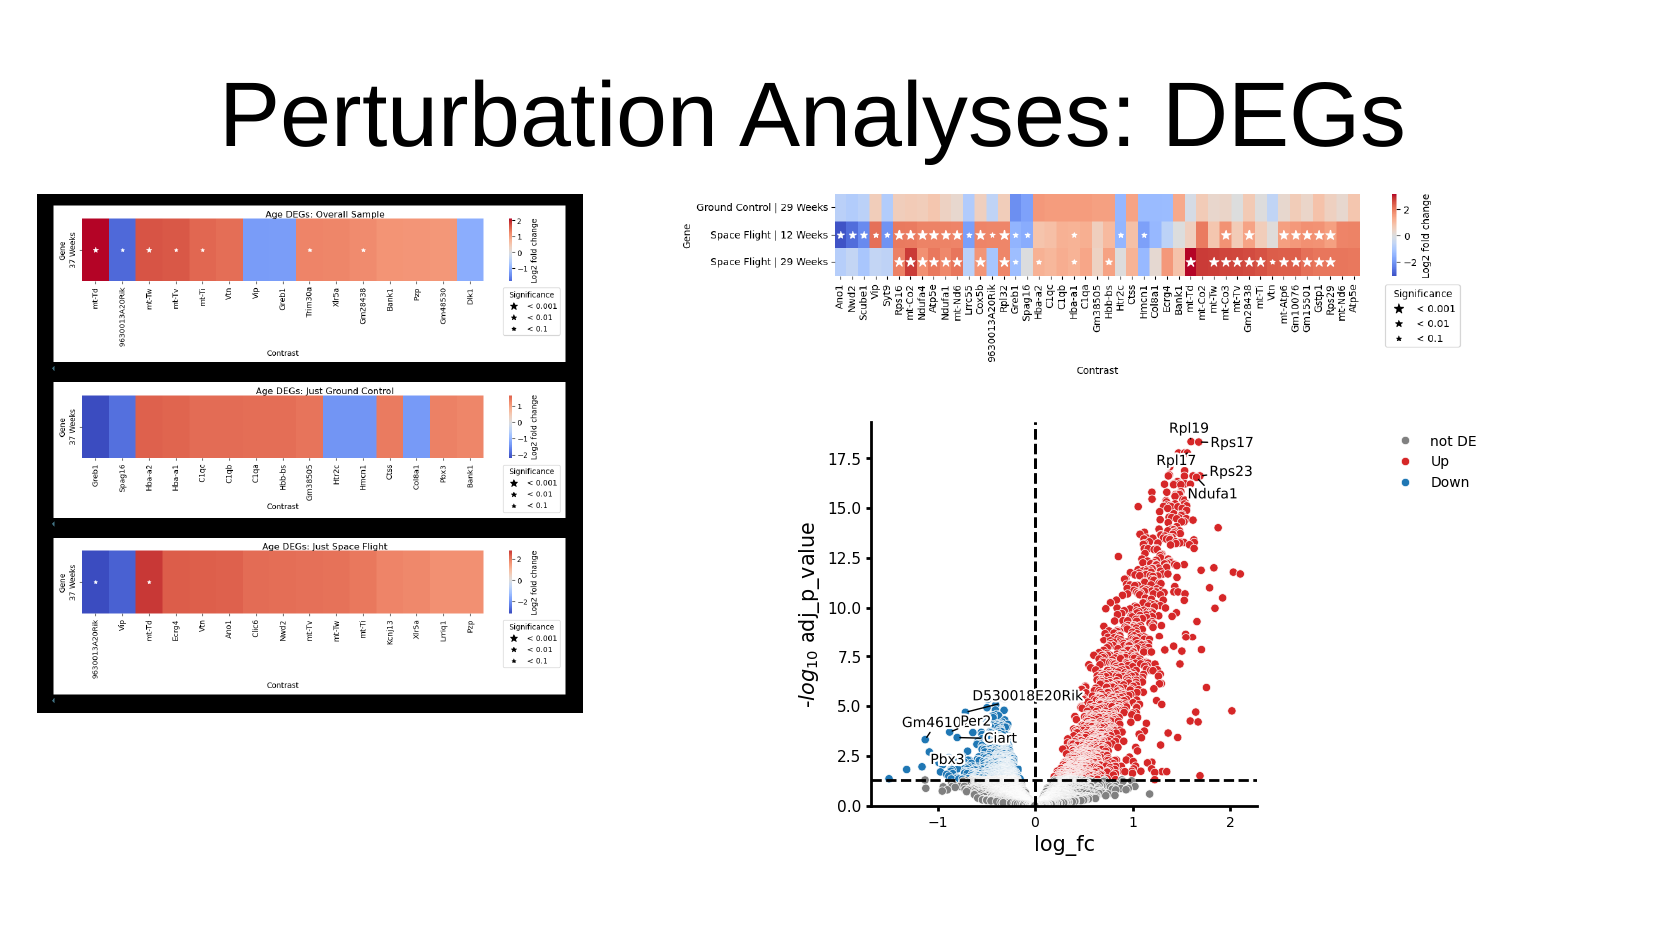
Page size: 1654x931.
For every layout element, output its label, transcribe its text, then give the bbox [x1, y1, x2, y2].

picture [675, 187, 1466, 382]
picture [37, 194, 583, 713]
picture [787, 412, 1491, 865]
title Perturbation Analyses: DEGs [82, 37, 1571, 193]
